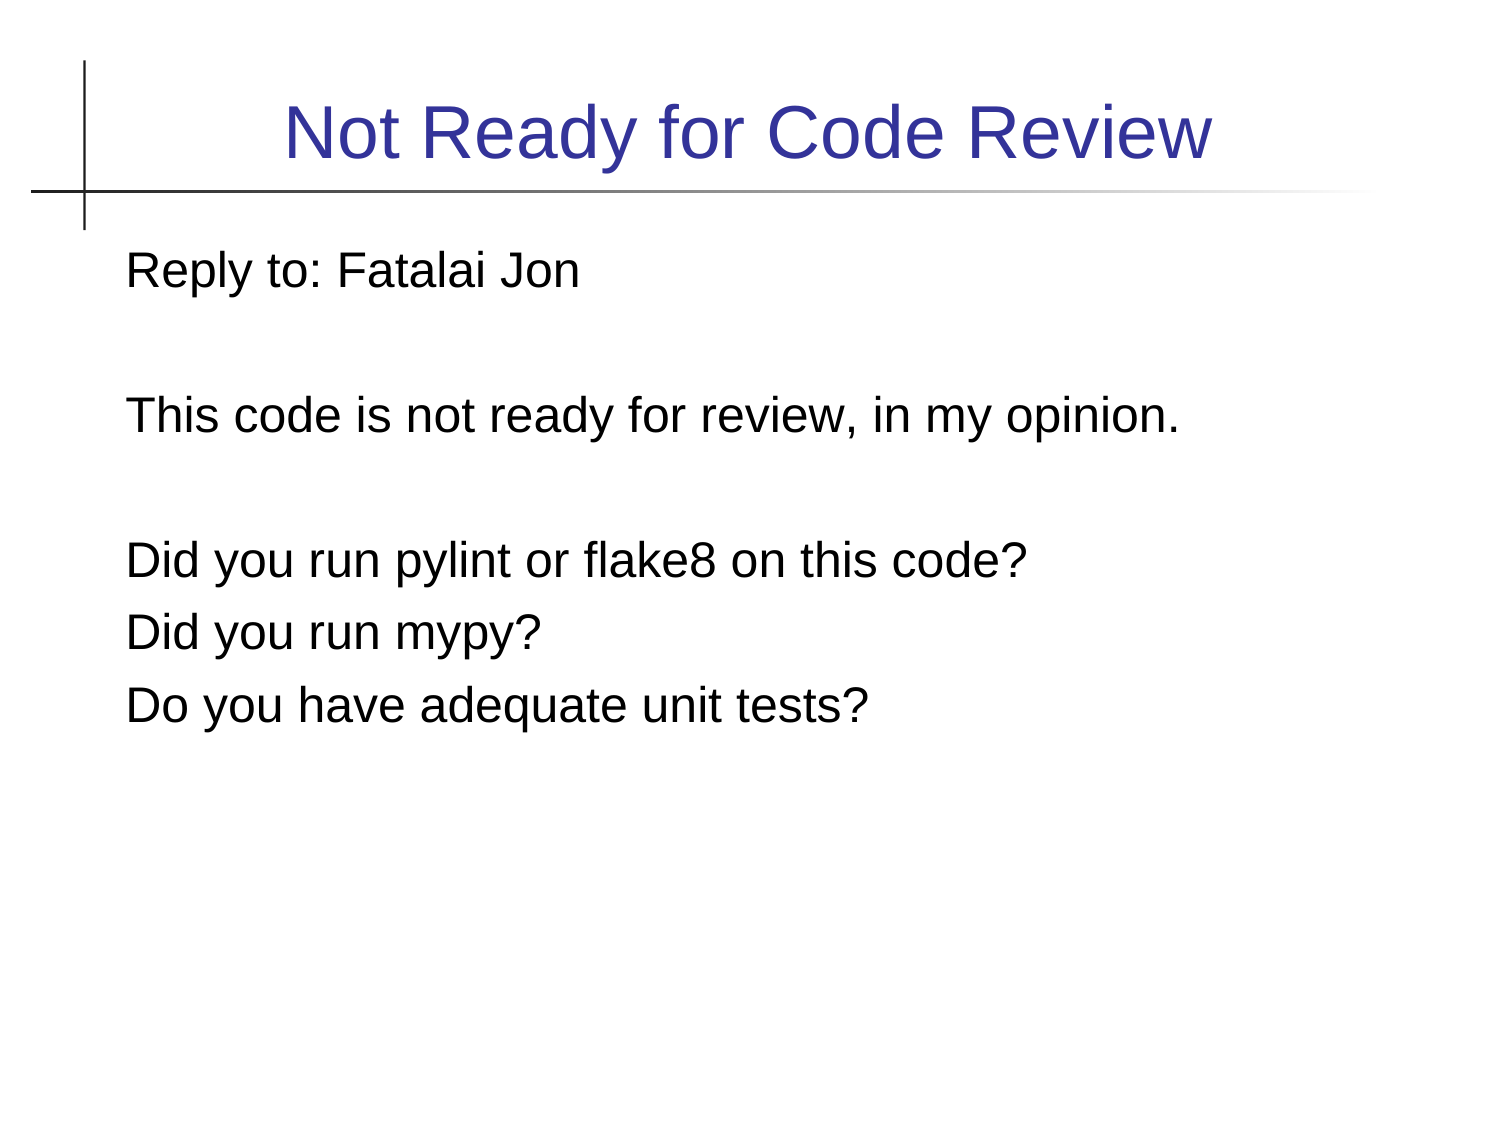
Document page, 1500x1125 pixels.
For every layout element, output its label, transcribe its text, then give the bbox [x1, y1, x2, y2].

list Reply to: Fatalai Jon This code is not ready for review, in my opinion. Did you run pylint or flake8 on this code? Did you run mypy? Do you have adequate unit tests? [110, 229, 1408, 960]
title Not Ready for Code Review [100, 42, 1397, 182]
